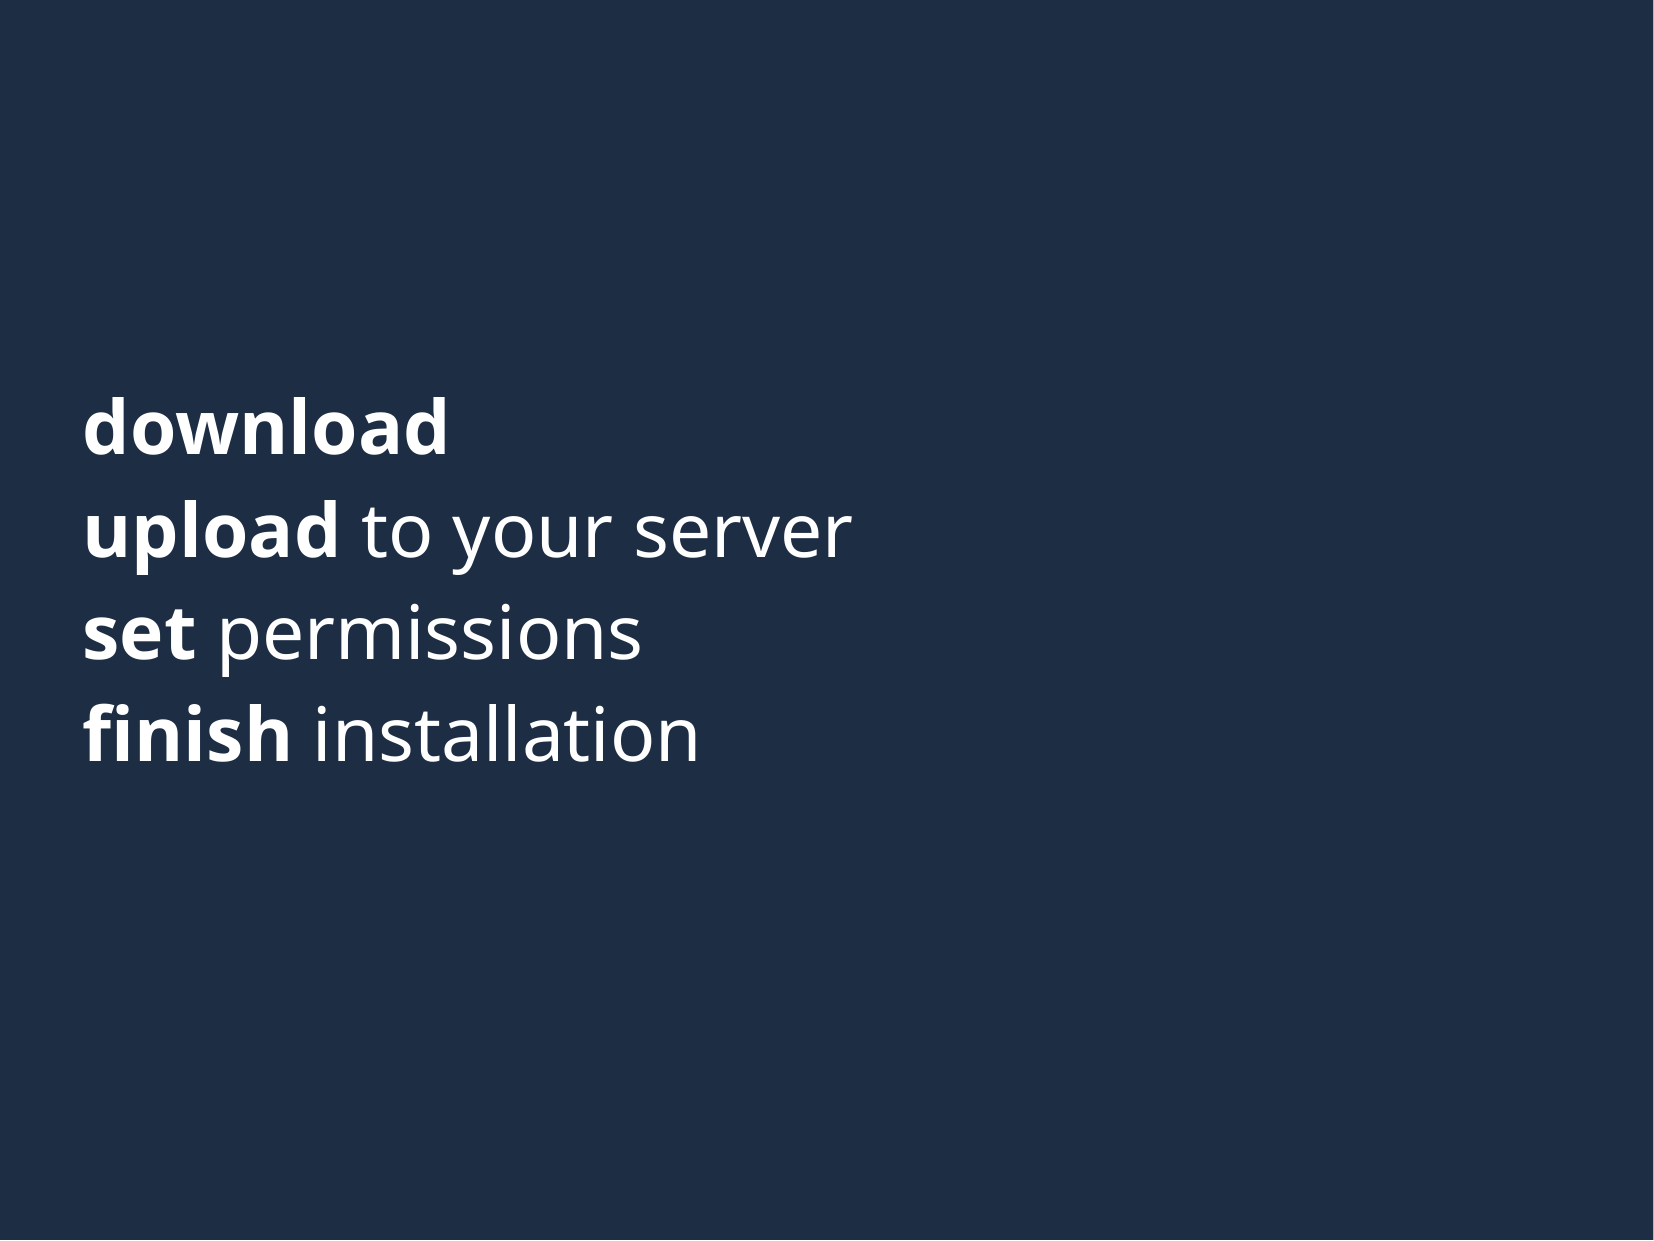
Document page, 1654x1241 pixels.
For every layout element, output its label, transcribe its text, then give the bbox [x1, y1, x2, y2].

subtitle download upload to your server set permissions finish installation [82, 49, 1571, 1109]
